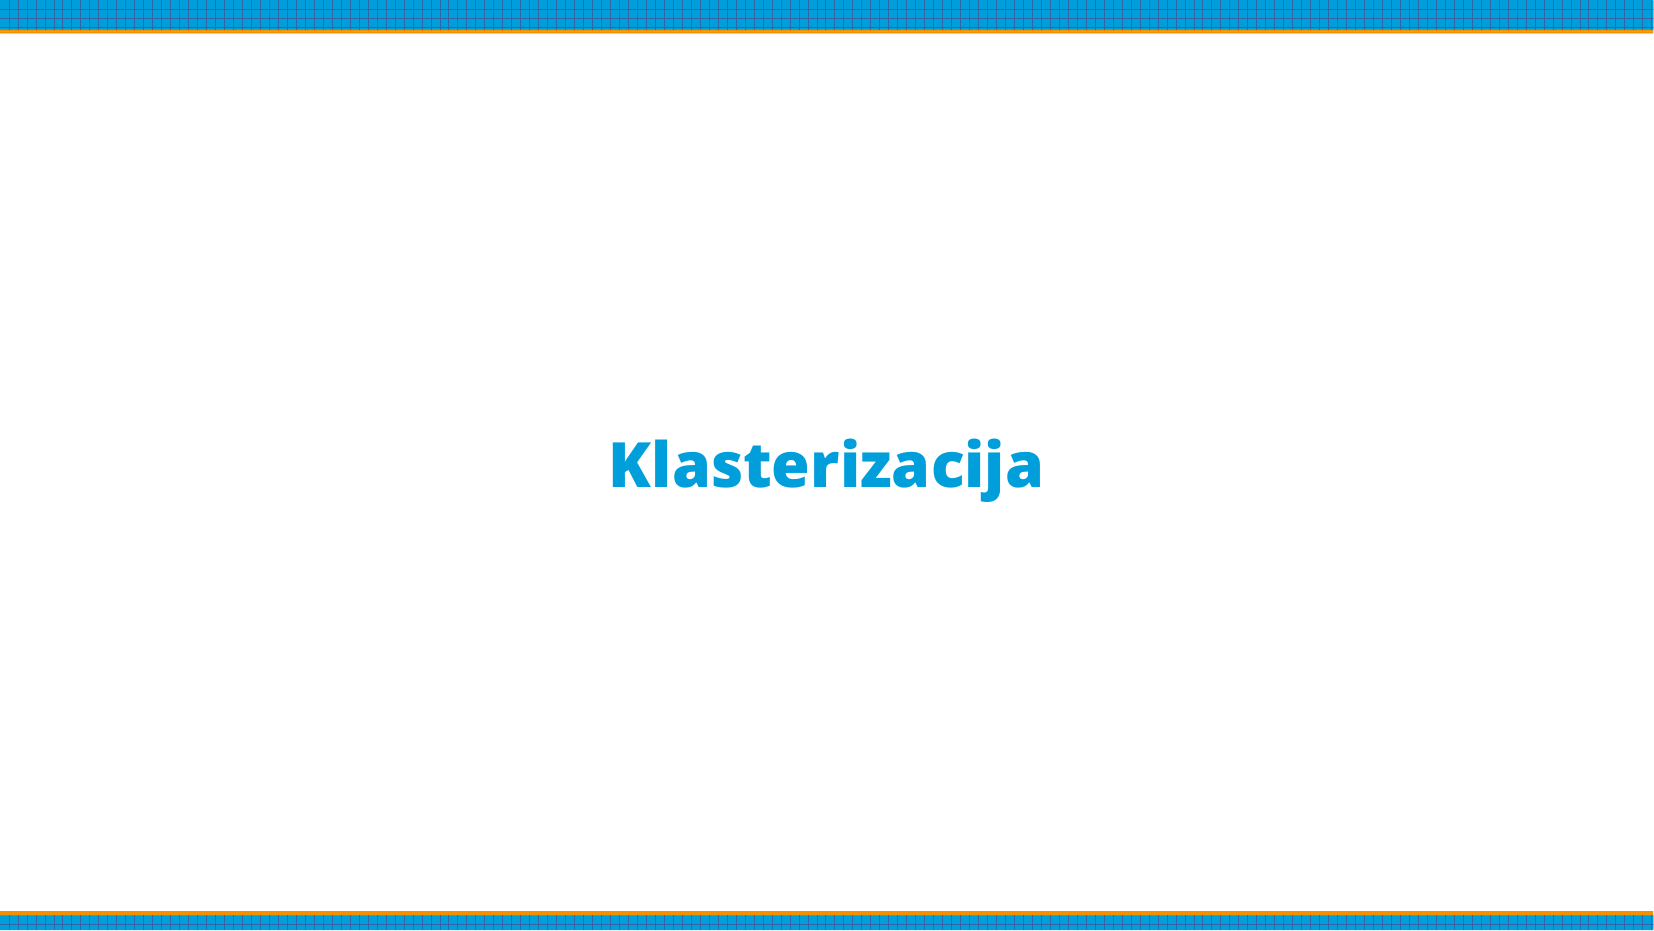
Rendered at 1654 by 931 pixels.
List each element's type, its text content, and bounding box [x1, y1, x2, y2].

subtitle Klasterizacija [82, 103, 1571, 824]
